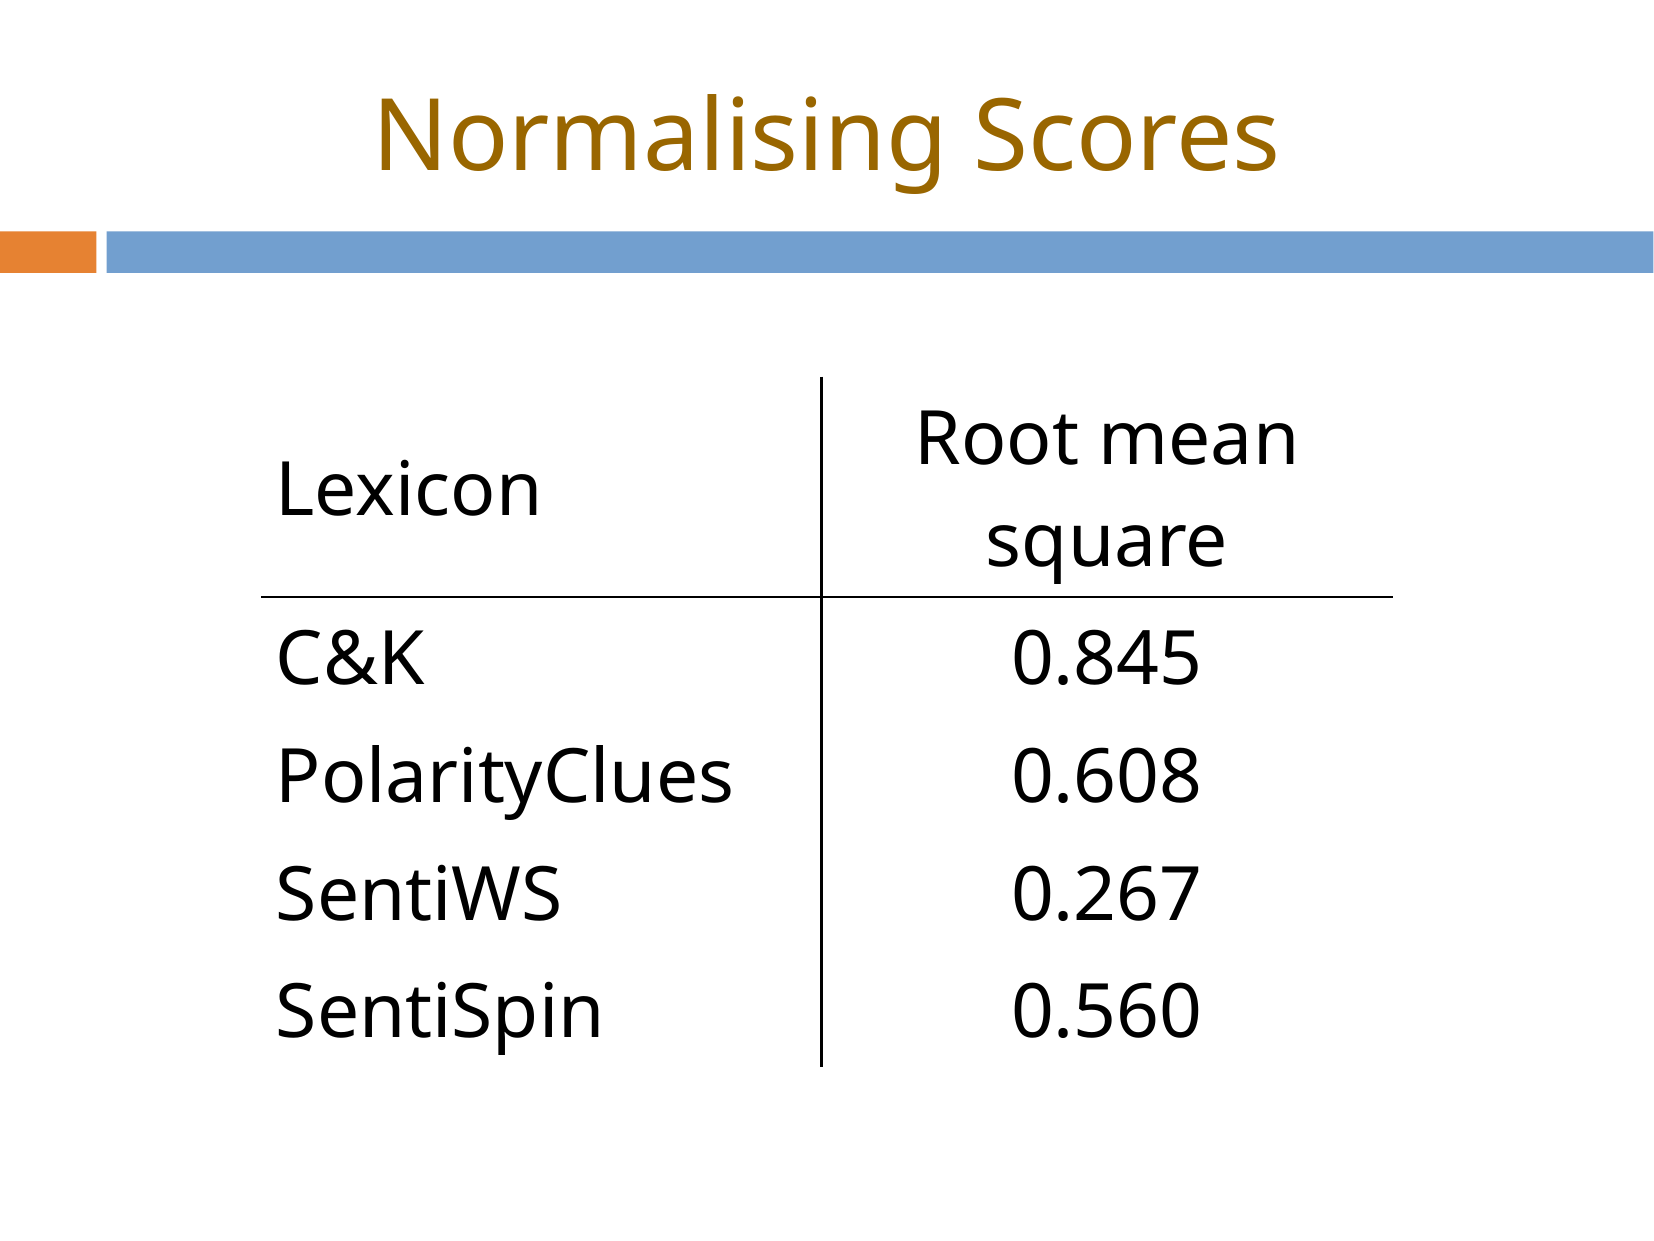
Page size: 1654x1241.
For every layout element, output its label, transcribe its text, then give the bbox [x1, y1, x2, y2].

table_header Lexicon [261, 377, 820, 596]
title Normalising Scores [0, 49, 1654, 213]
table_cell SentiWS [261, 832, 820, 950]
table_cell 0.608 [823, 714, 1393, 832]
table_cell 0.267 [823, 832, 1393, 950]
table_cell PolarityClues [261, 714, 820, 832]
table_header Root mean square [823, 377, 1393, 596]
table_cell C&K [261, 598, 820, 714]
table_cell 0.845 [823, 598, 1393, 714]
table_cell 0.560 [823, 950, 1393, 1067]
table_cell SentiSpin [261, 950, 820, 1067]
